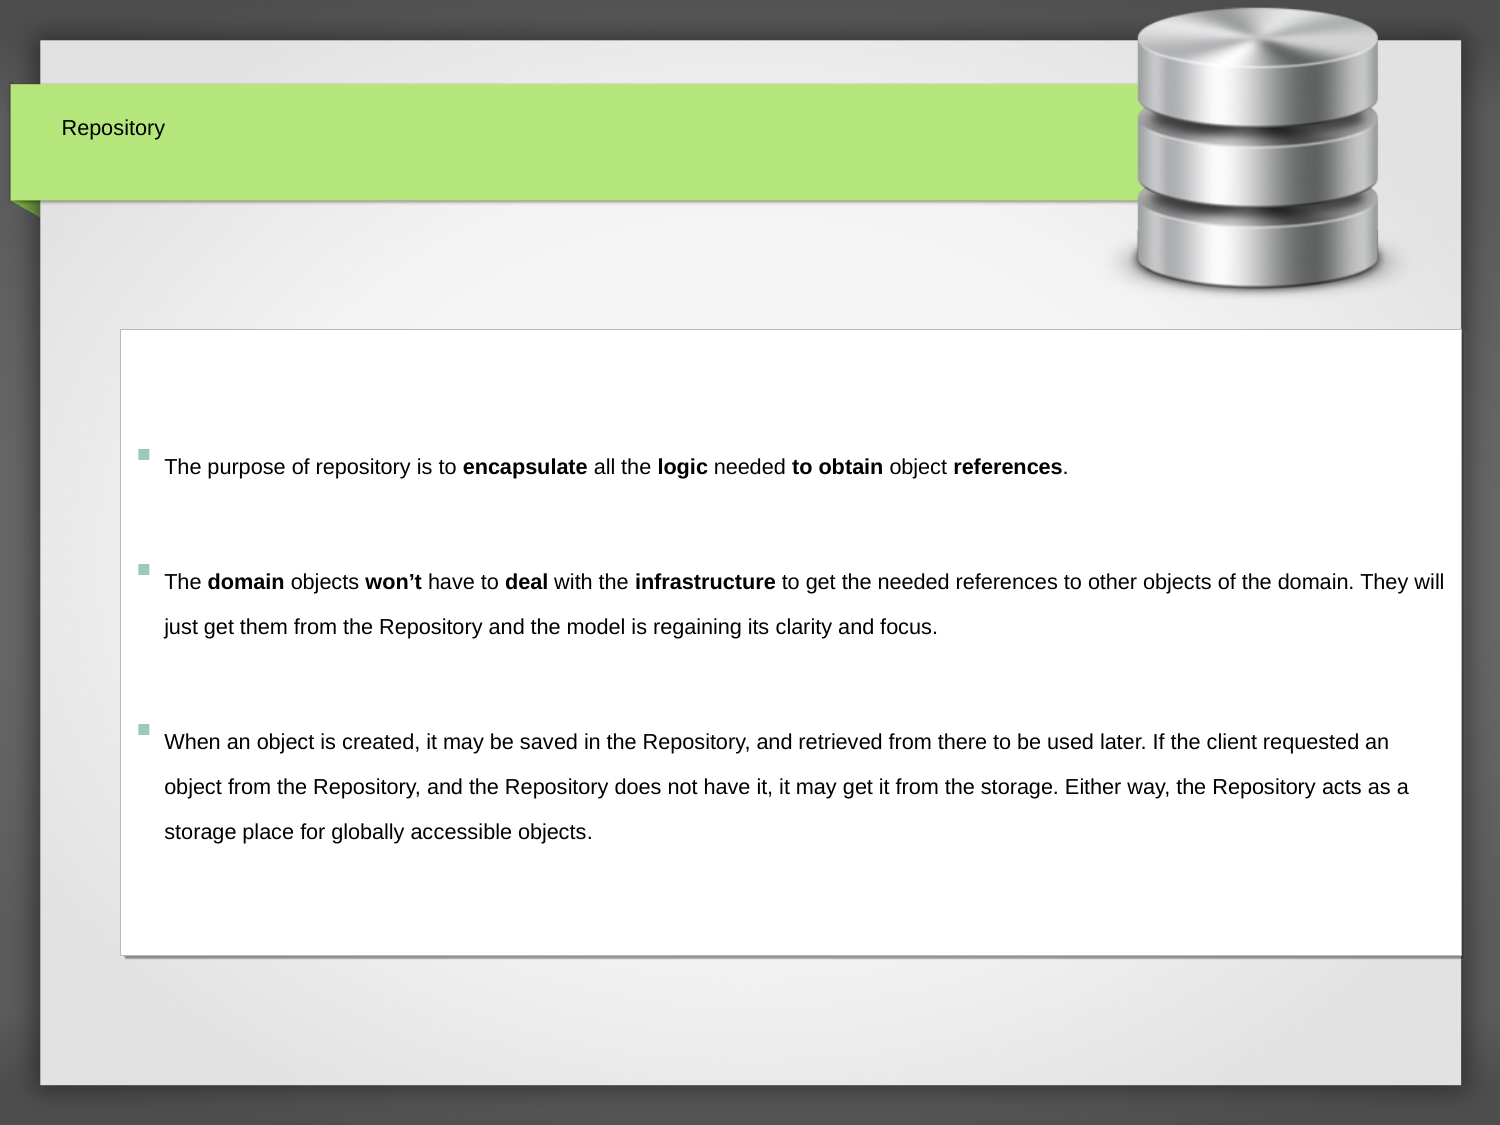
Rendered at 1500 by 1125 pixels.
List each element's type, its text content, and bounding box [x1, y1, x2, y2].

text_box Repository [46, 59, 1098, 151]
picture [0, 0, 1500, 1125]
text_box The purpose of repository is to encapsulate all the logic needed to obtain object references. The domain objects won’t have to deal with the infrastructure to get the needed references to other objects of the domain. They will just get them from the Repository and the model is regaining its clarity and focus. When an object is created, it may be saved in the Repository, and retrieved from there to be used later. If the client requested an object from the Repository, and the Repository does not have it, it may get it from the storage. Either way, the Repository acts as a storage place for globally accessible objects. [120, 329, 1462, 956]
